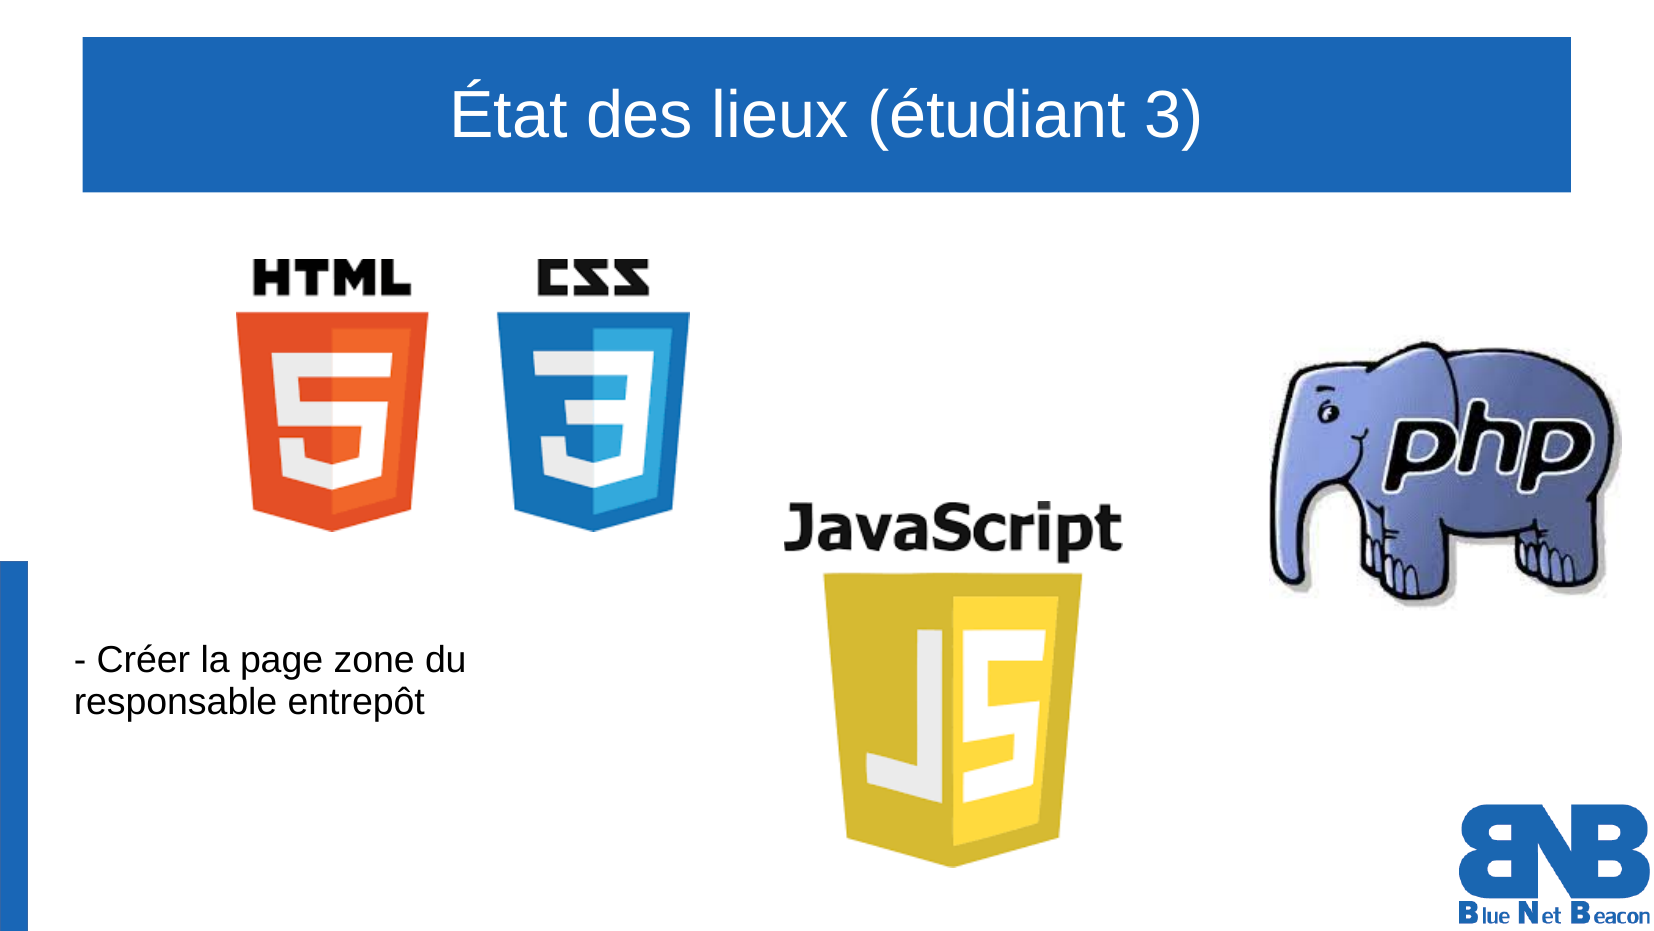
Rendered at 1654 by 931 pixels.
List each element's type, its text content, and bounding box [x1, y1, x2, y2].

picture [236, 259, 690, 532]
picture [1269, 298, 1622, 650]
text_box [0, 561, 28, 931]
text_box - Créer la page zone du responsable entrepôt [59, 631, 680, 857]
picture [784, 501, 1123, 868]
picture [1459, 797, 1650, 930]
title État des lieux (étudiant 3) [82, 37, 1571, 193]
